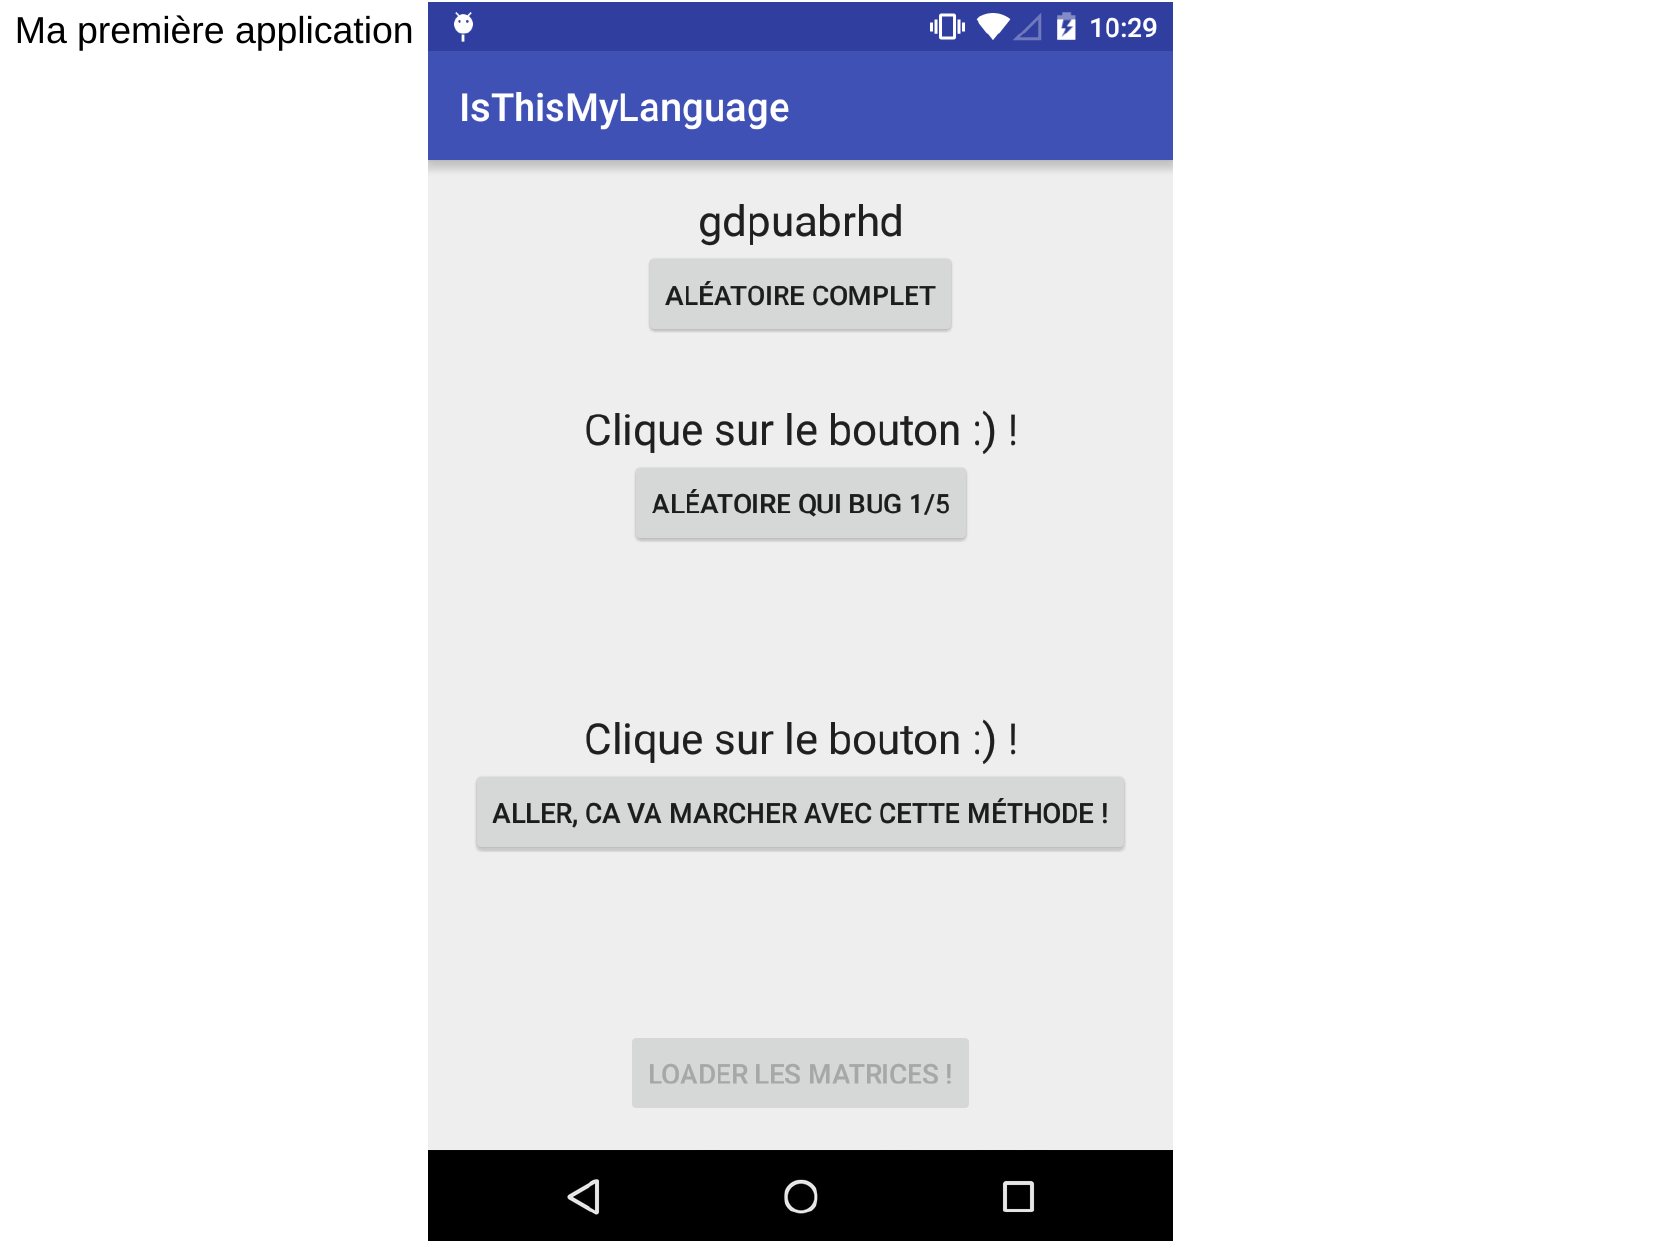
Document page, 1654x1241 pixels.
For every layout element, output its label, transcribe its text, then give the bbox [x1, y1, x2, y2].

picture [428, 2, 1173, 1241]
text_box Ma première application [0, 2, 428, 60]
